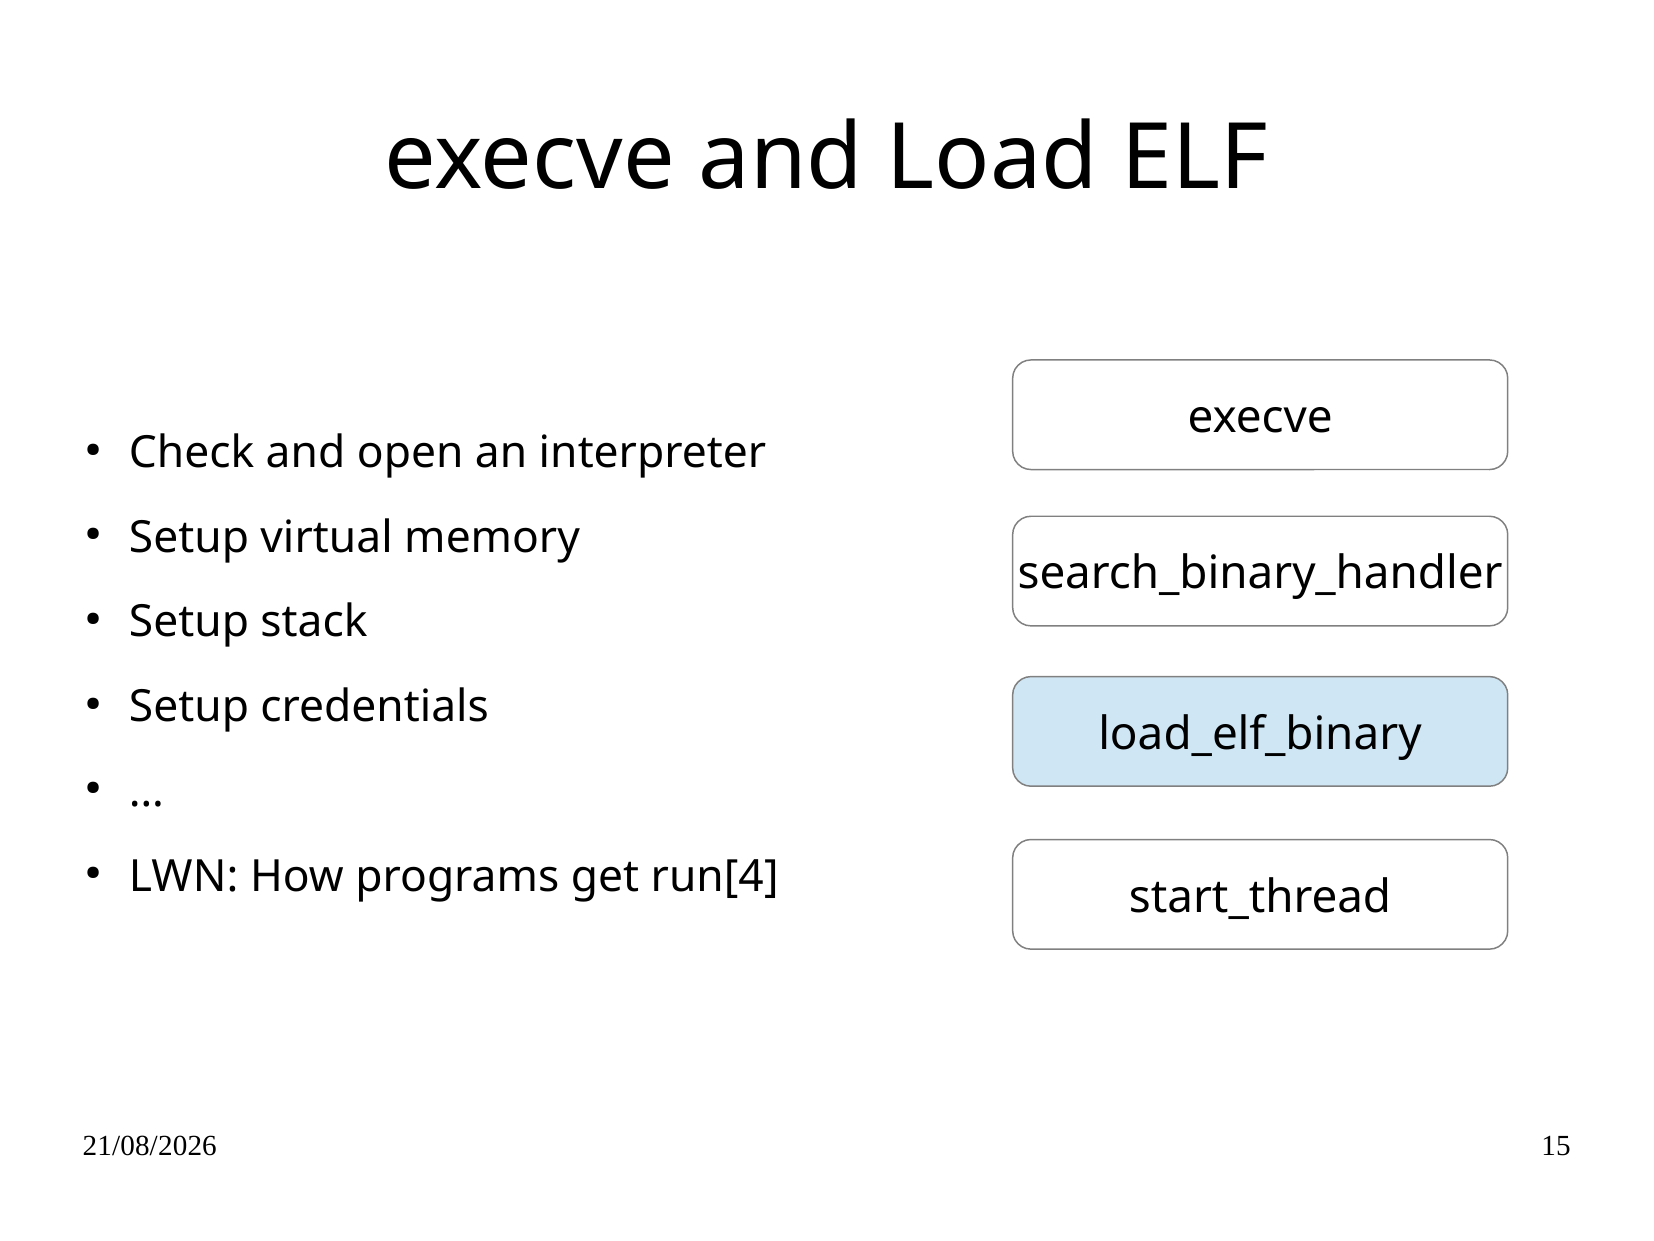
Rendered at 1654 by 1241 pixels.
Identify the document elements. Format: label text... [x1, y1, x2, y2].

text_box load_elf_binary [1012, 676, 1508, 787]
list Check and open an interpreter Setup virtual memory Setup stack Setup credentials … LWN: How programs get run[4] [70, 420, 964, 909]
text_box start_thread [1012, 839, 1508, 950]
text_box search_binary_handler [1012, 516, 1508, 626]
title execve and Load ELF [82, 49, 1571, 257]
text_box execve [1012, 359, 1508, 470]
